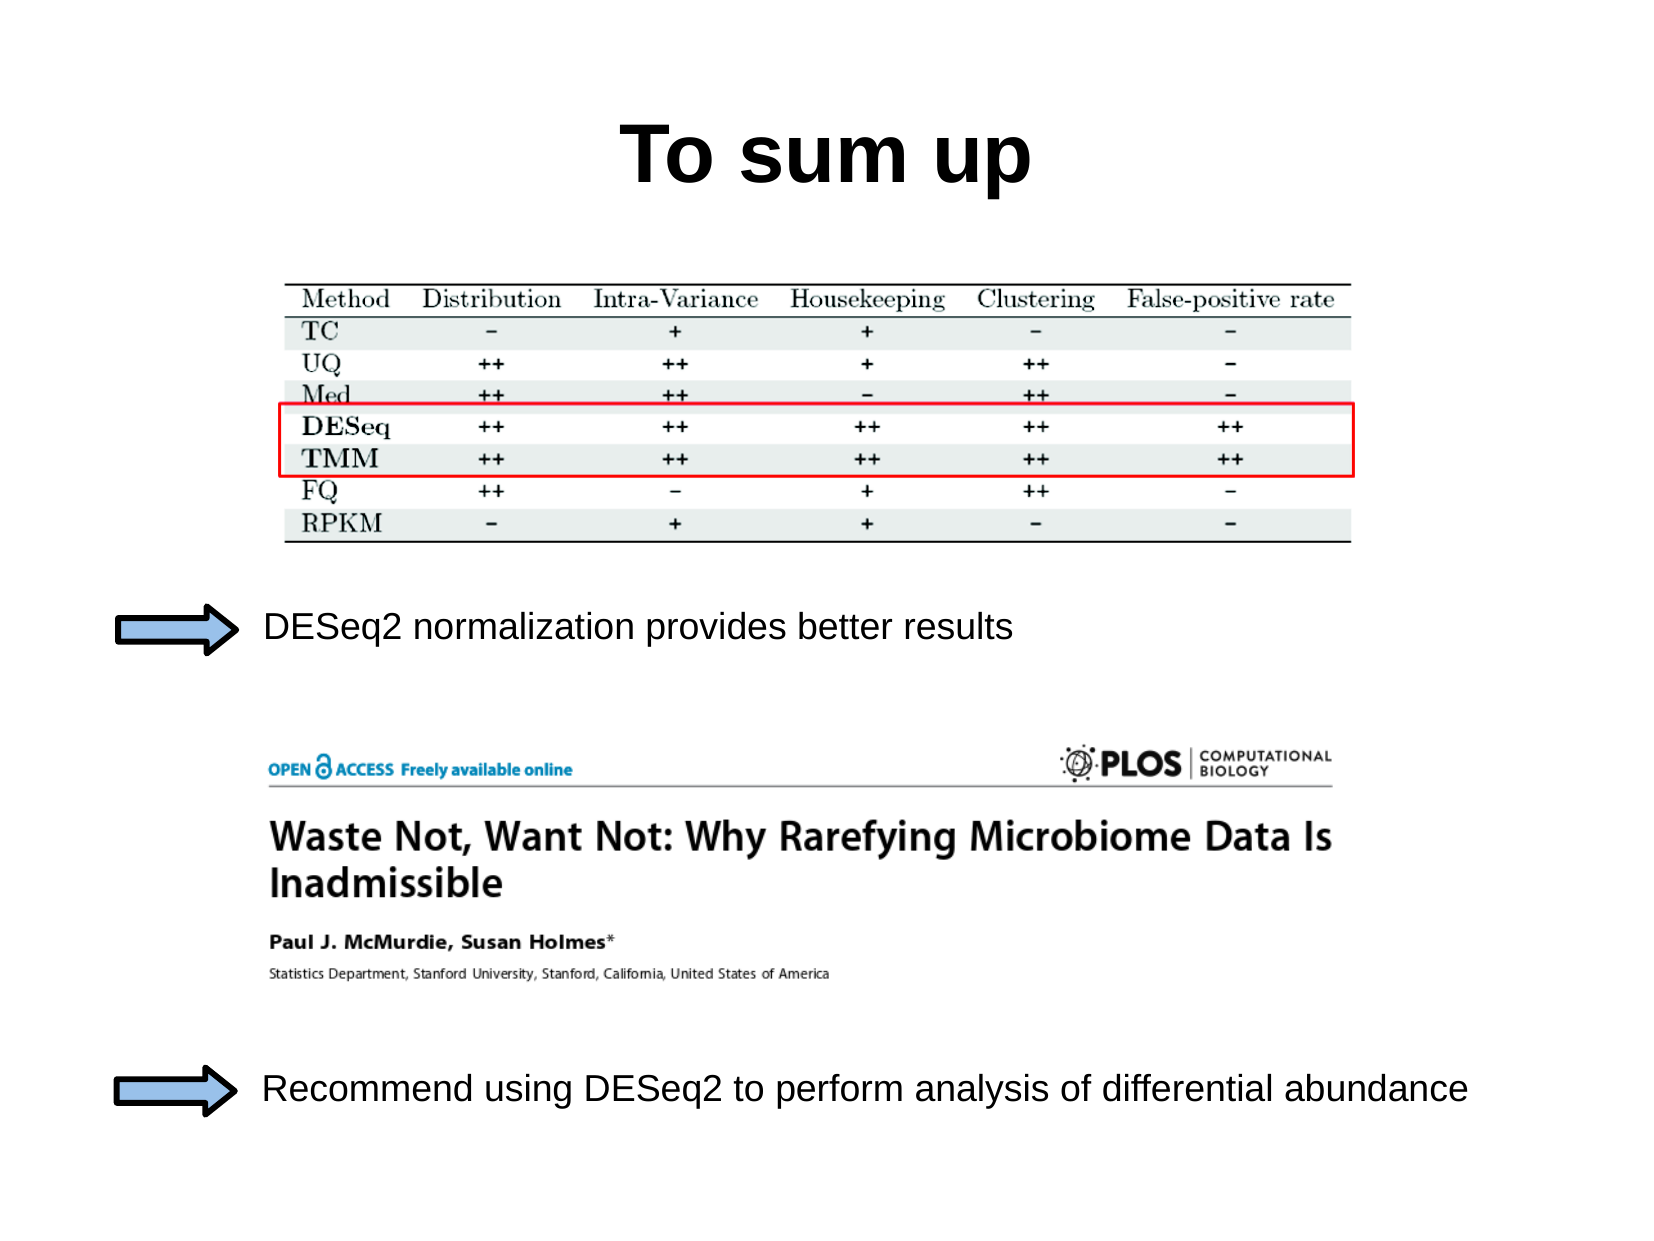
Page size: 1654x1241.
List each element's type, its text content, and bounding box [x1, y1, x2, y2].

text_box DESeq2 normalization provides better results [248, 598, 1029, 656]
text_box Recommend using DESeq2 to perform analysis of differential abundance [246, 1059, 1485, 1117]
text_box [116, 1067, 235, 1115]
picture [271, 247, 1364, 556]
text_box To sum up [0, 99, 1654, 208]
text_box [118, 606, 237, 654]
picture [259, 737, 1342, 993]
